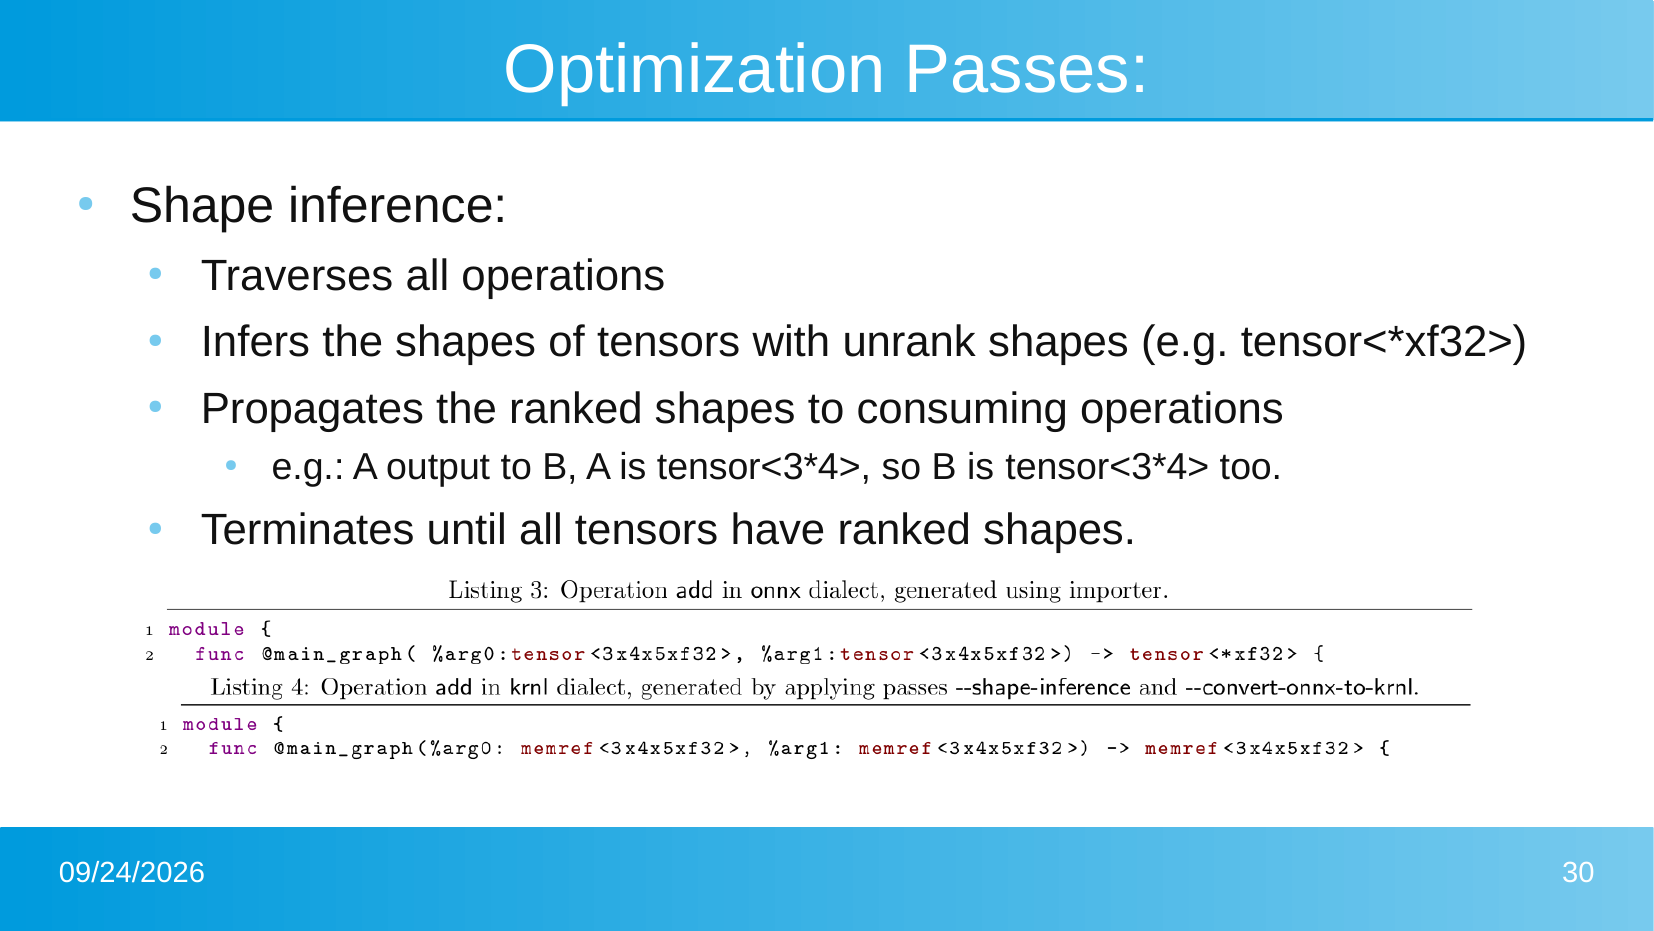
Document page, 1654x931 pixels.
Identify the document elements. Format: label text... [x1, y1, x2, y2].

picture [145, 670, 1478, 760]
title Optimization Passes: [59, 29, 1595, 108]
picture [129, 577, 1481, 664]
list Shape inference: Traverses all operations Infers the shapes of tensors with unrank shapes (e.g. tensor<*xf32>) Propagates the ranked shapes to consuming operations e.g.: A output to B, A is tensor<3*4>, so B is tensor<3*4> too. Terminates until all tensors have ranked shapes. [59, 177, 1595, 768]
